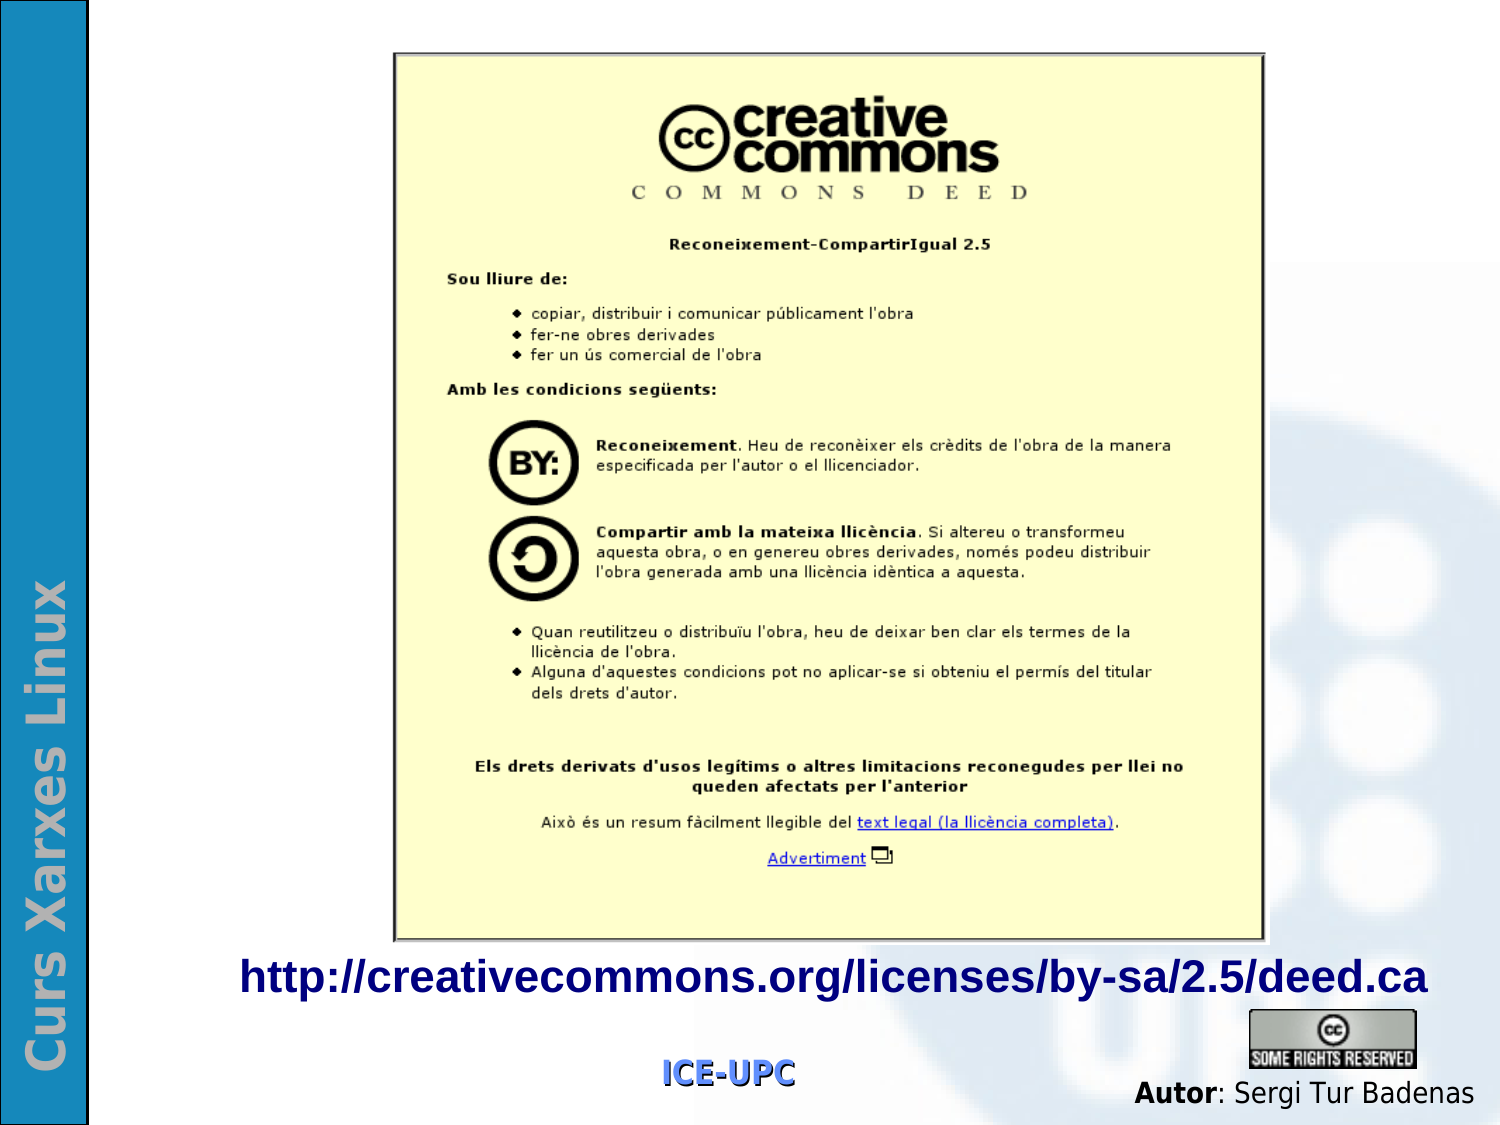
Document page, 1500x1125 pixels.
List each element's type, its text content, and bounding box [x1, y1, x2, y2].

text_box http://creativecommons.org/licenses/by-sa/2.5/deed.ca [224, 943, 1500, 1010]
picture [694, 1010, 1500, 1125]
picture [389, 50, 1500, 943]
